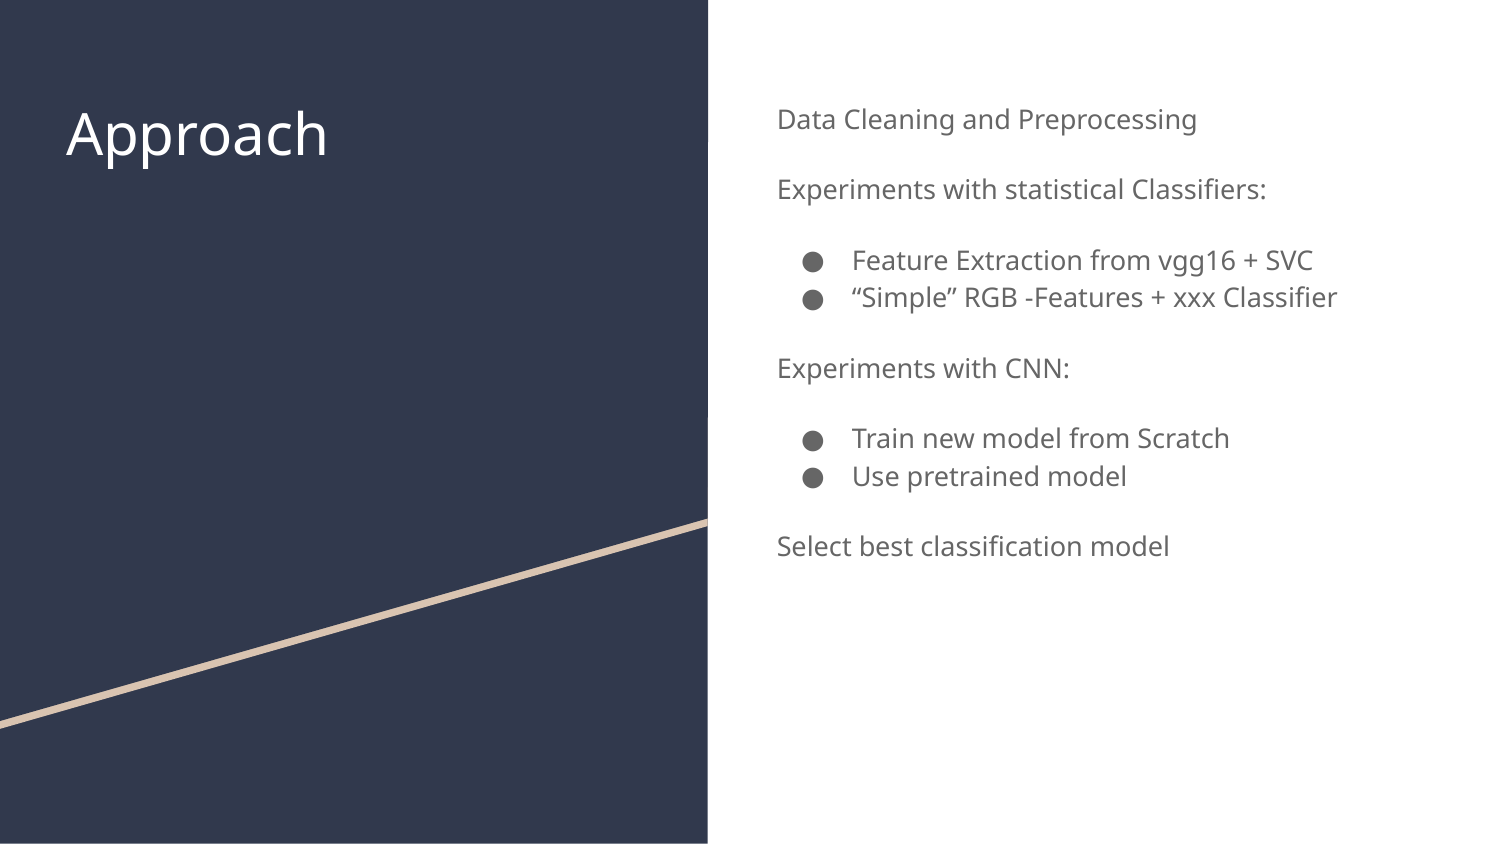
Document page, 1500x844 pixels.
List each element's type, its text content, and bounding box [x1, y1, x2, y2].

list Data Cleaning and Preprocessing Experiments with statistical Classifiers: Feature Extraction from vgg16 + SVC “Simple” RGB -Features + xxx Classifier Experiments with CNN: Train new model from Scratch Use pretrained model Select best classification model [761, 82, 1446, 755]
title Approach [51, 82, 660, 494]
